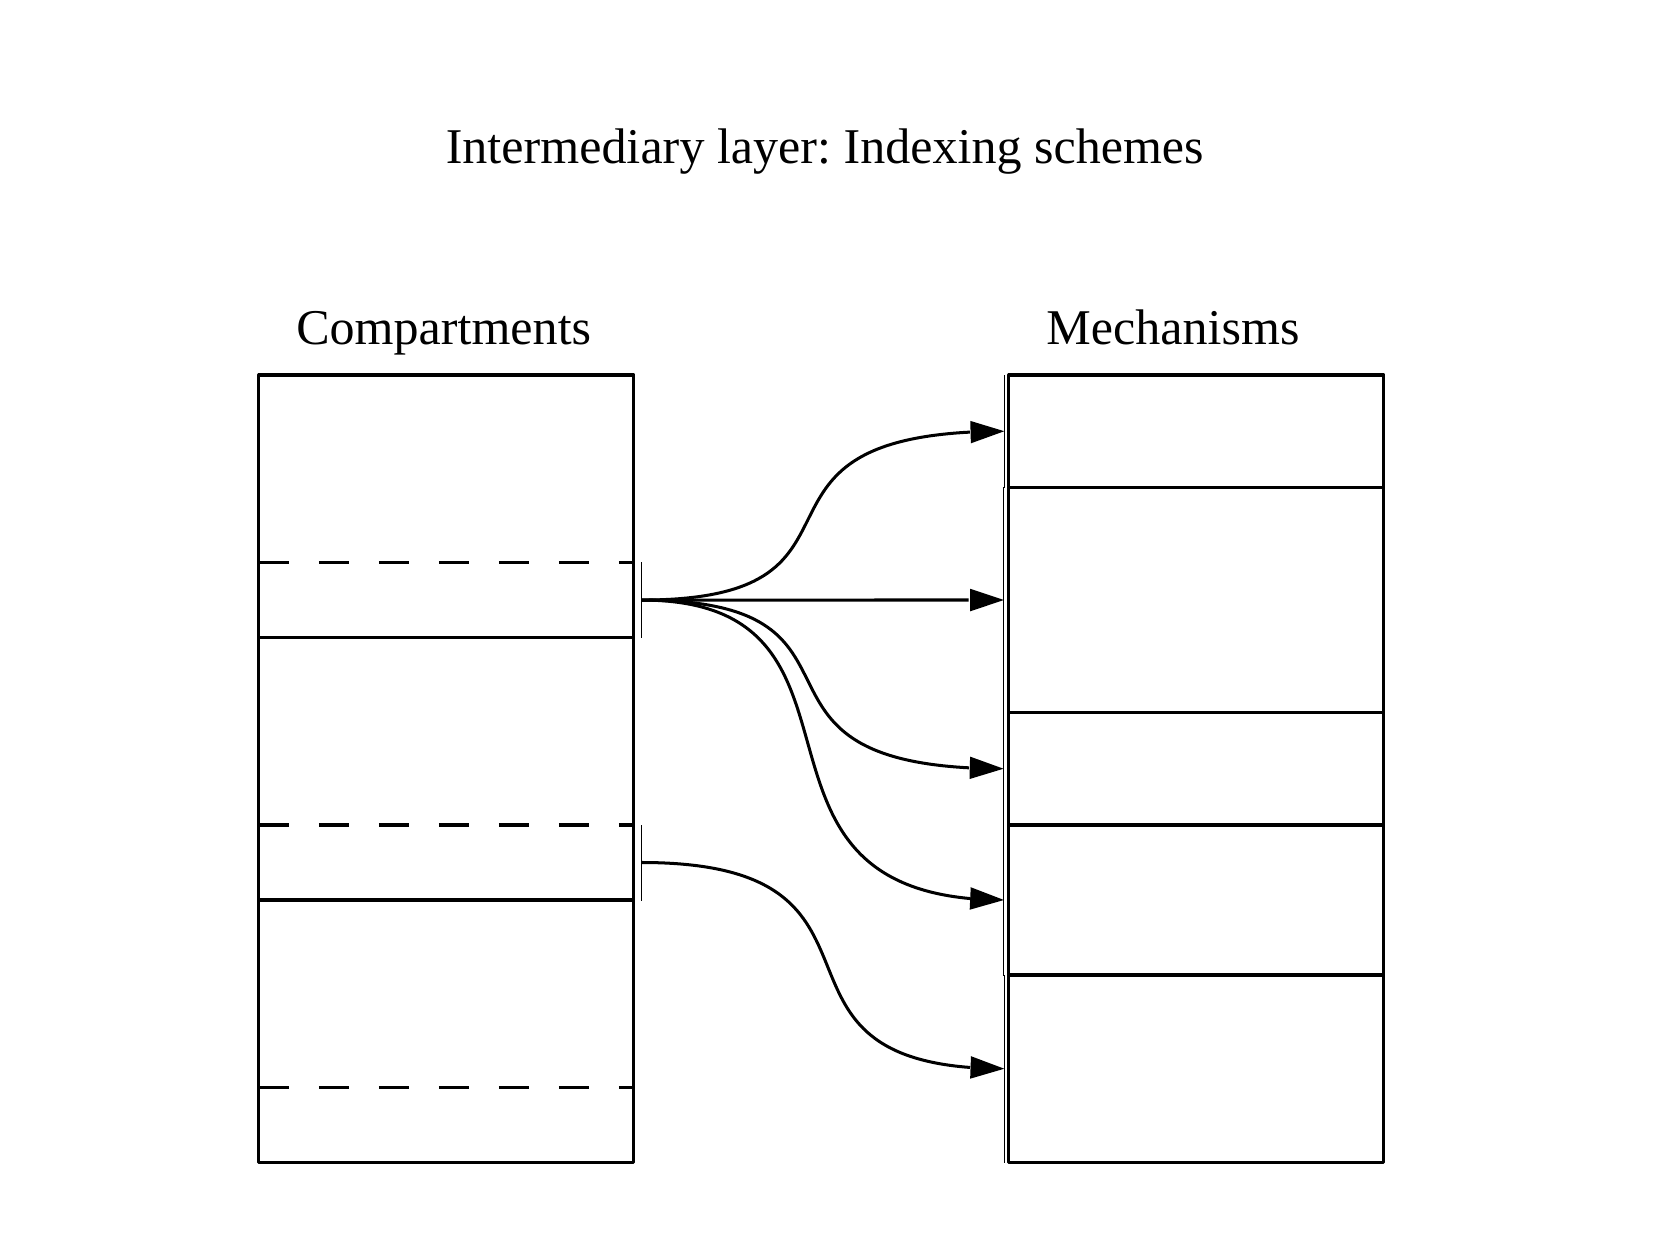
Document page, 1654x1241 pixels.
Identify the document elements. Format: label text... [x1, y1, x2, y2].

text_box Compartments [296, 300, 593, 361]
text_box Mechanisms [1046, 300, 1300, 361]
text_box Intermediary layer: Indexing schemes [445, 116, 1205, 178]
